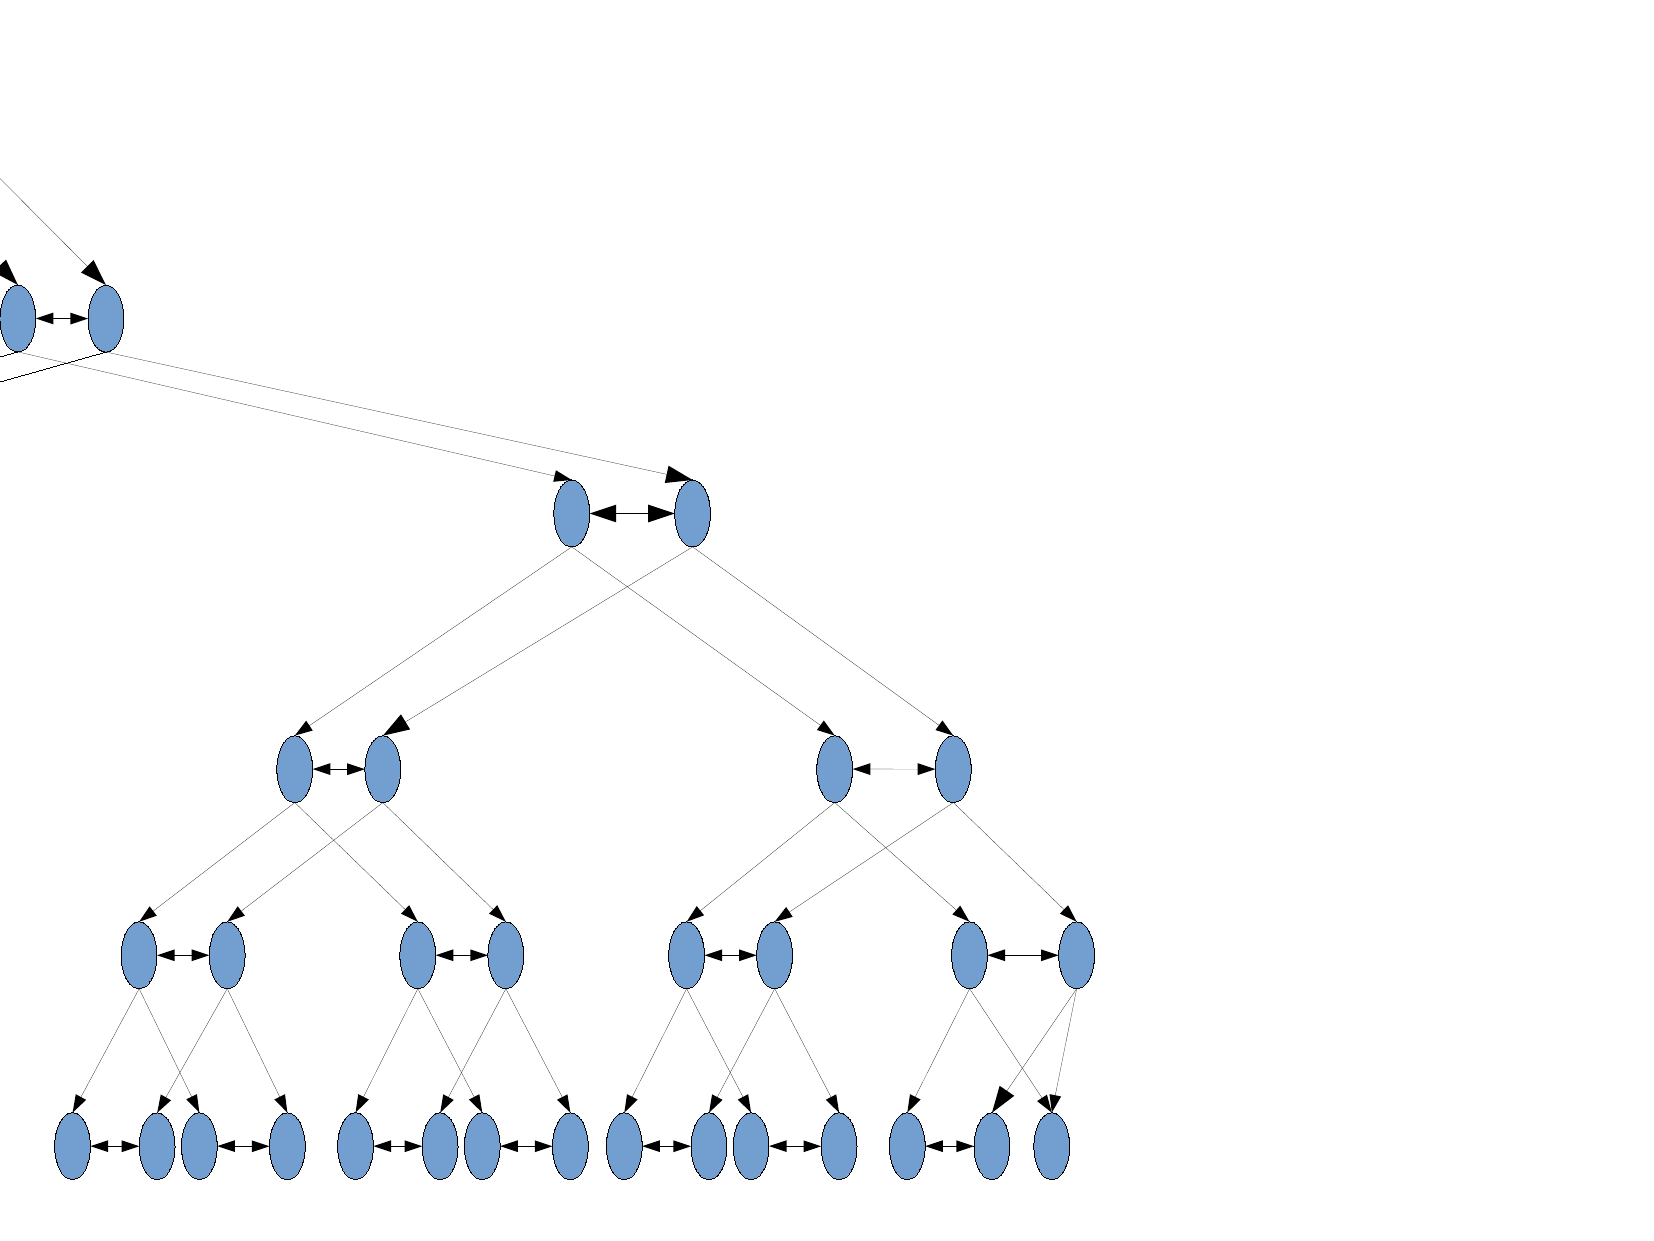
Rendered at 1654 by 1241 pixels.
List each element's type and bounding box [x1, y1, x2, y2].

text_box [889, 1112, 926, 1180]
text_box [0, 284, 36, 352]
text_box [54, 1112, 91, 1180]
text_box [756, 921, 793, 989]
text_box [487, 921, 524, 989]
text_box [674, 480, 711, 547]
text_box [269, 1112, 306, 1180]
text_box [1033, 1112, 1070, 1180]
text_box [464, 1112, 501, 1180]
text_box [821, 1112, 858, 1180]
text_box [733, 1112, 769, 1180]
text_box [935, 735, 972, 803]
text_box [181, 1112, 218, 1180]
text_box [553, 479, 590, 547]
text_box [121, 921, 157, 989]
text_box [337, 1112, 374, 1180]
text_box [209, 921, 246, 989]
text_box [139, 1112, 176, 1180]
text_box [606, 1112, 643, 1180]
text_box [422, 1112, 459, 1180]
text_box [951, 921, 988, 989]
text_box [552, 1112, 589, 1180]
text_box [88, 285, 124, 352]
text_box [668, 921, 705, 989]
text_box [1058, 921, 1095, 989]
text_box [364, 735, 401, 803]
text_box [691, 1112, 727, 1180]
text_box [974, 1112, 1010, 1180]
text_box [276, 735, 313, 803]
text_box [399, 921, 436, 989]
text_box [816, 735, 853, 803]
